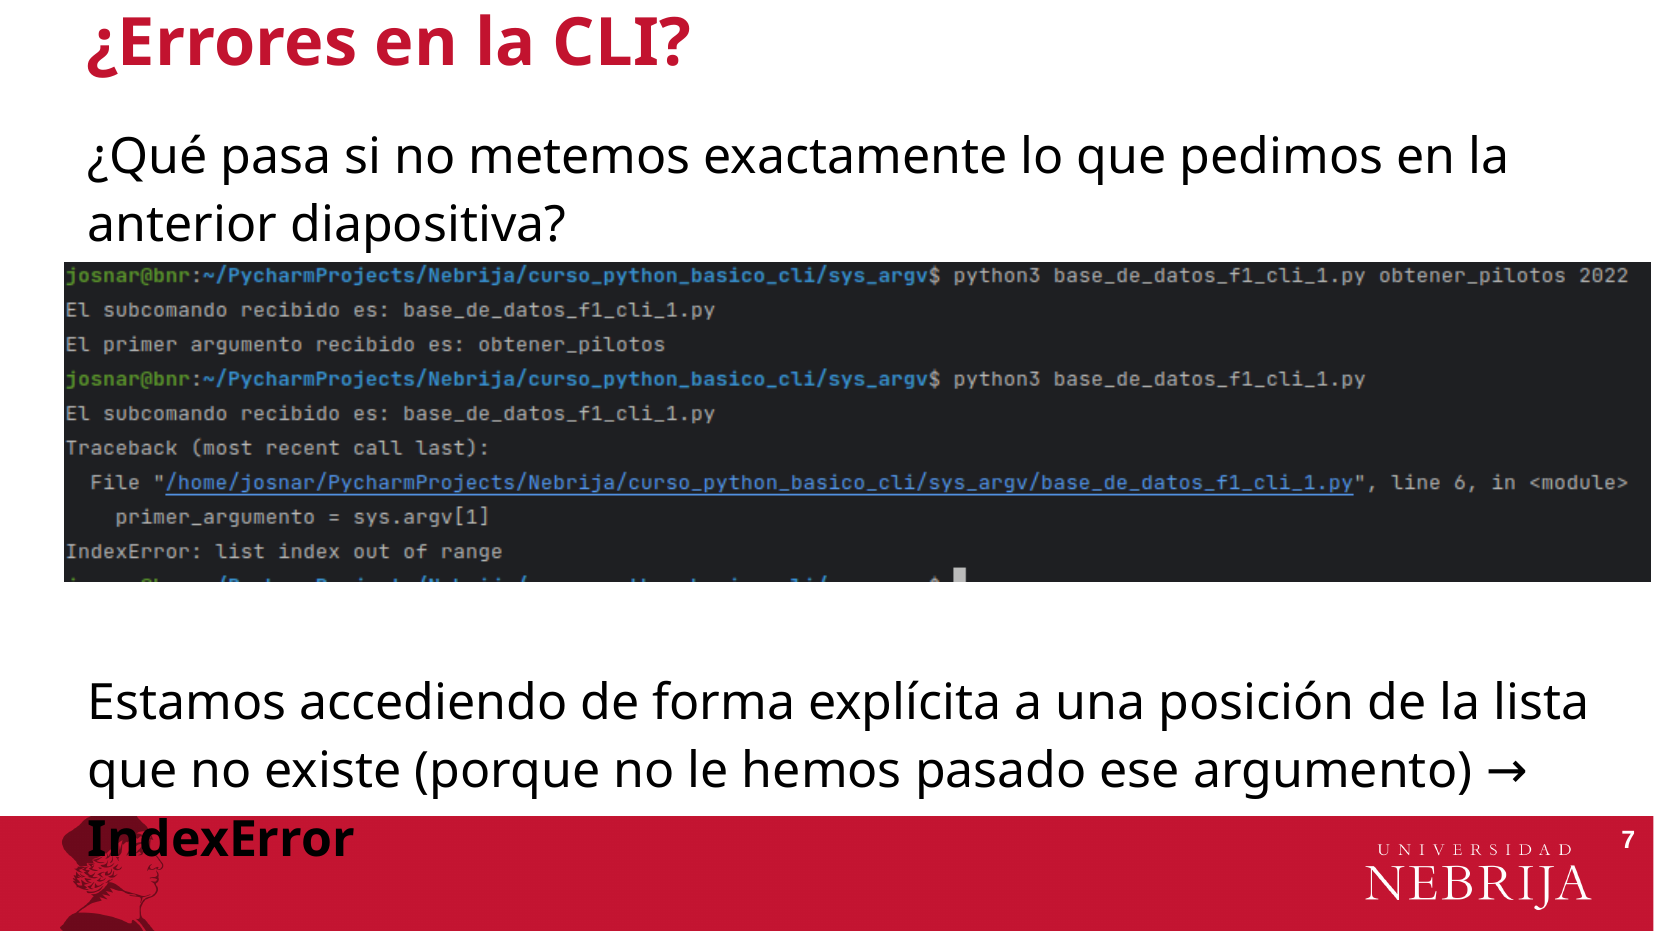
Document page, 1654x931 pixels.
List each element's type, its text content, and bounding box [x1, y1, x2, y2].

picture [64, 262, 1651, 582]
text_box ¿Qué pasa si no metemos exactamente lo que pedimos en la anterior diapositiva? Estamos accediendo de forma explícita a una posición de la lista que no existe (porque no le hemos pasado ese argumento) → IndexError [37, 112, 1651, 788]
text_box ¿Errores en la CLI? [0, 0, 1650, 87]
picture [0, 816, 1654, 931]
